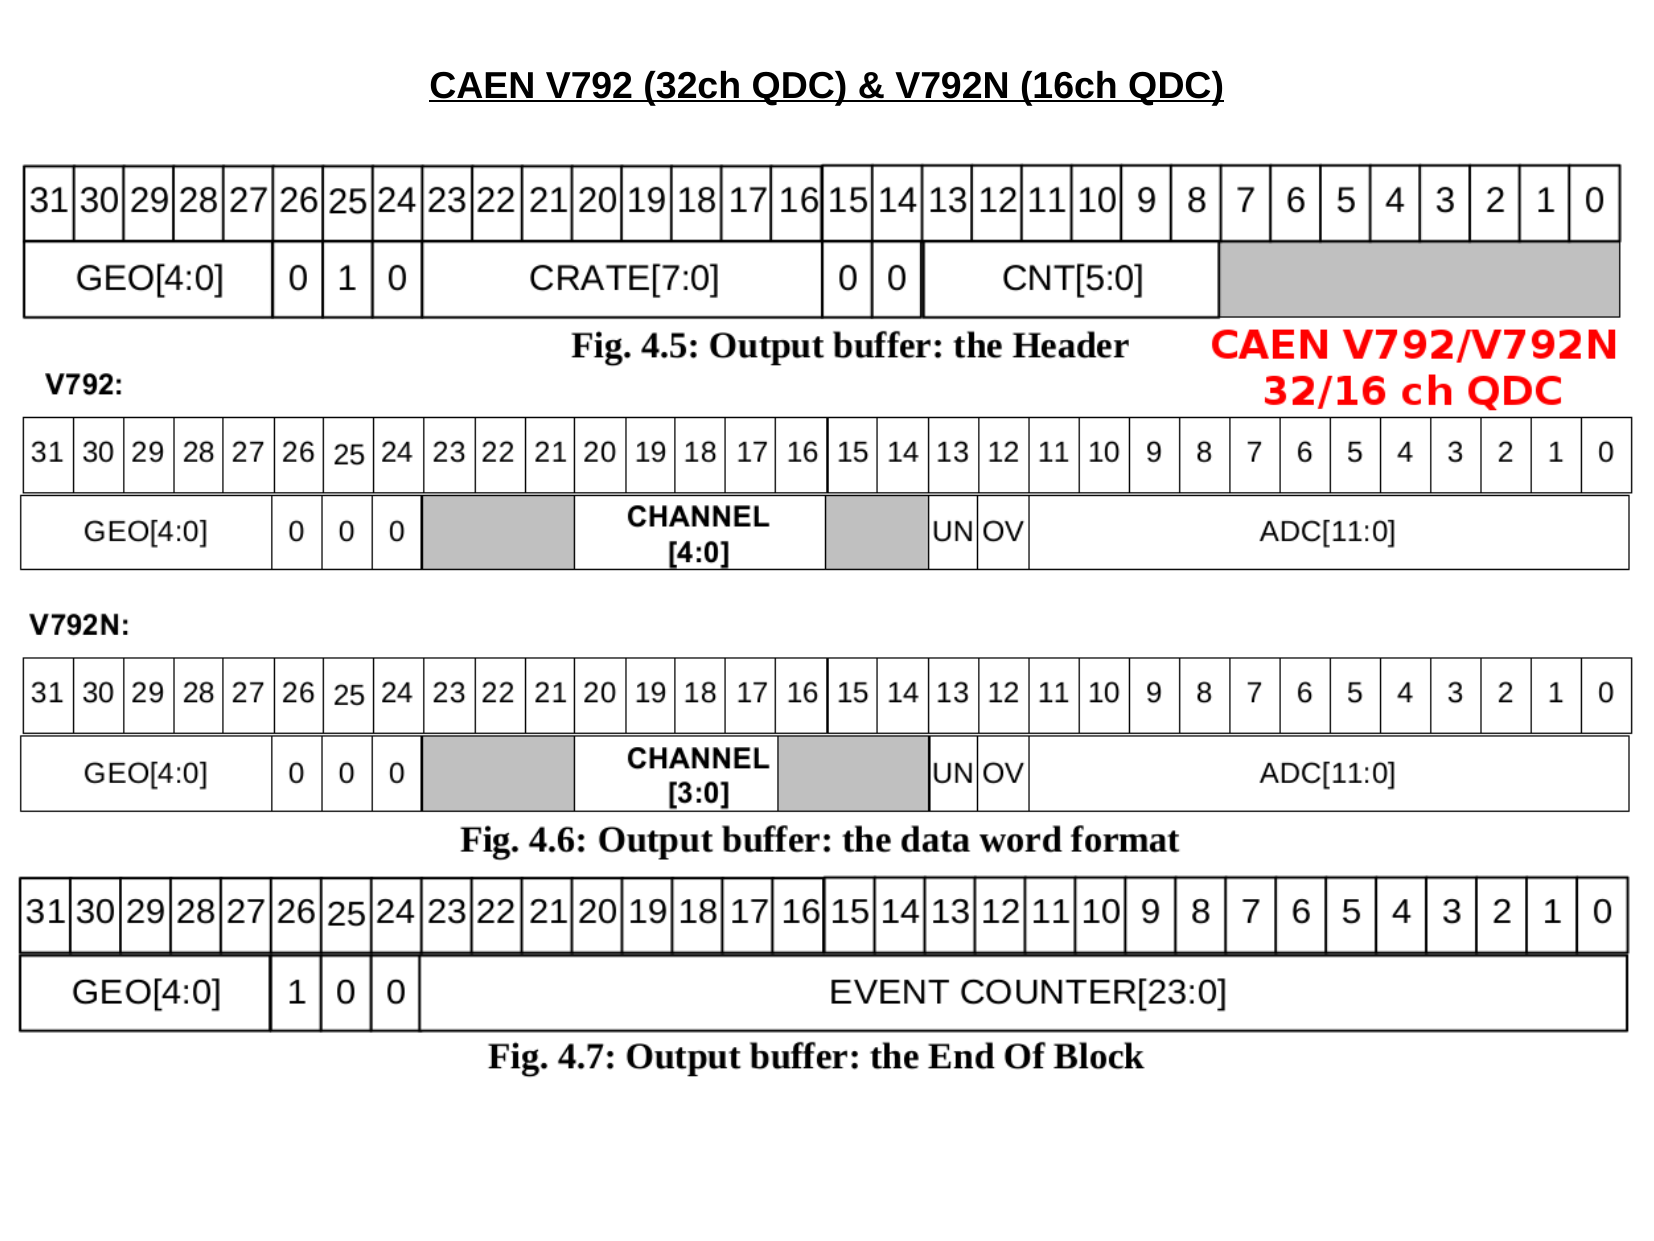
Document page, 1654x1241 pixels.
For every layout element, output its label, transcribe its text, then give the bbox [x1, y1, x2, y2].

text_box CAEN V792 (32ch QDC) & V792N (16ch QDC) [0, 15, 1654, 76]
picture [7, 154, 1647, 1083]
